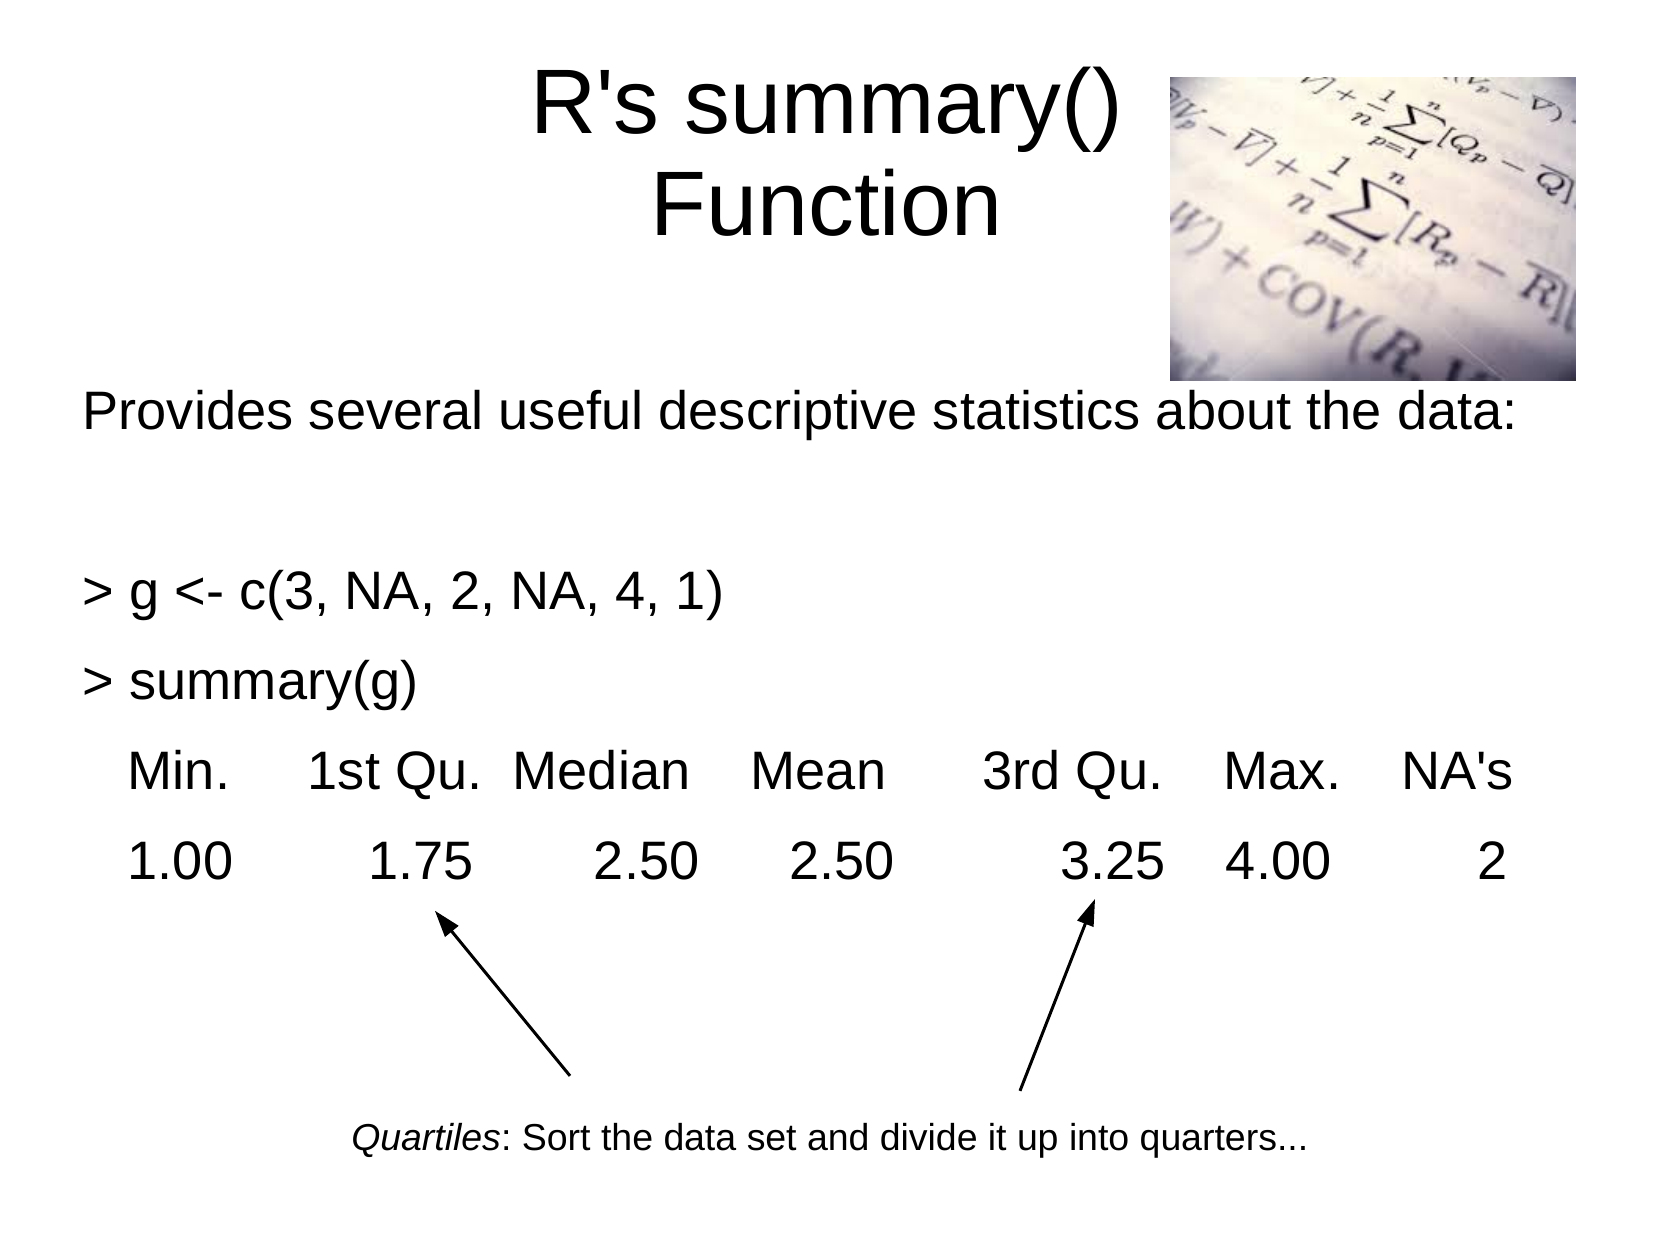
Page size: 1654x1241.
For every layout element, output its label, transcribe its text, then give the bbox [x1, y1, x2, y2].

title R's summary() Function [82, 49, 1571, 257]
list Provides several useful descriptive statistics about the data: > g <- c(3, NA, 2, NA, 4, 1) > summary(g) Min. 1st Qu. Median Mean 3rd Qu. Max. NA's 1.00 1.75 2.50 2.50 3.25 4.00 2 [82, 290, 1538, 1186]
text_box Quartiles: Sort the data set and divide it up into quarters... [336, 1109, 1324, 1166]
picture [1170, 77, 1576, 381]
